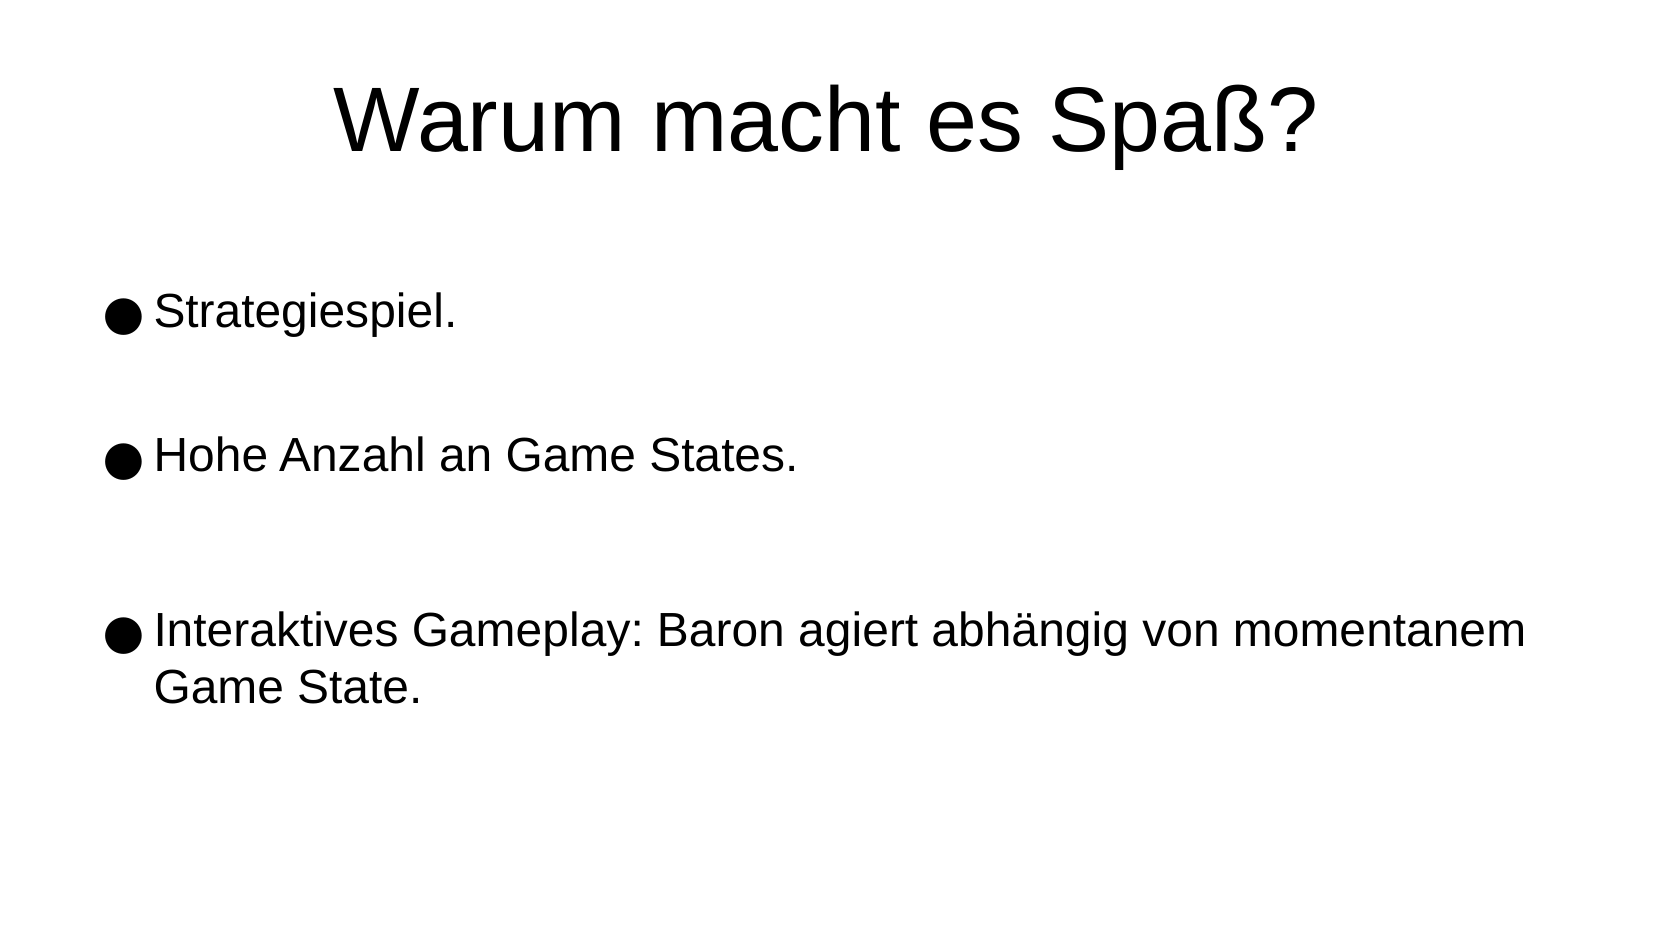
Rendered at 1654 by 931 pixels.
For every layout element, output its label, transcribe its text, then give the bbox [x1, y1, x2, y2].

text_box Strategiespiel. Hohe Anzahl an Game States. Interaktives Gameplay: Baron agiert abhängig von momentanem Game State. [82, 250, 1571, 790]
text_box Warum macht es Spaß? [82, 37, 1571, 193]
